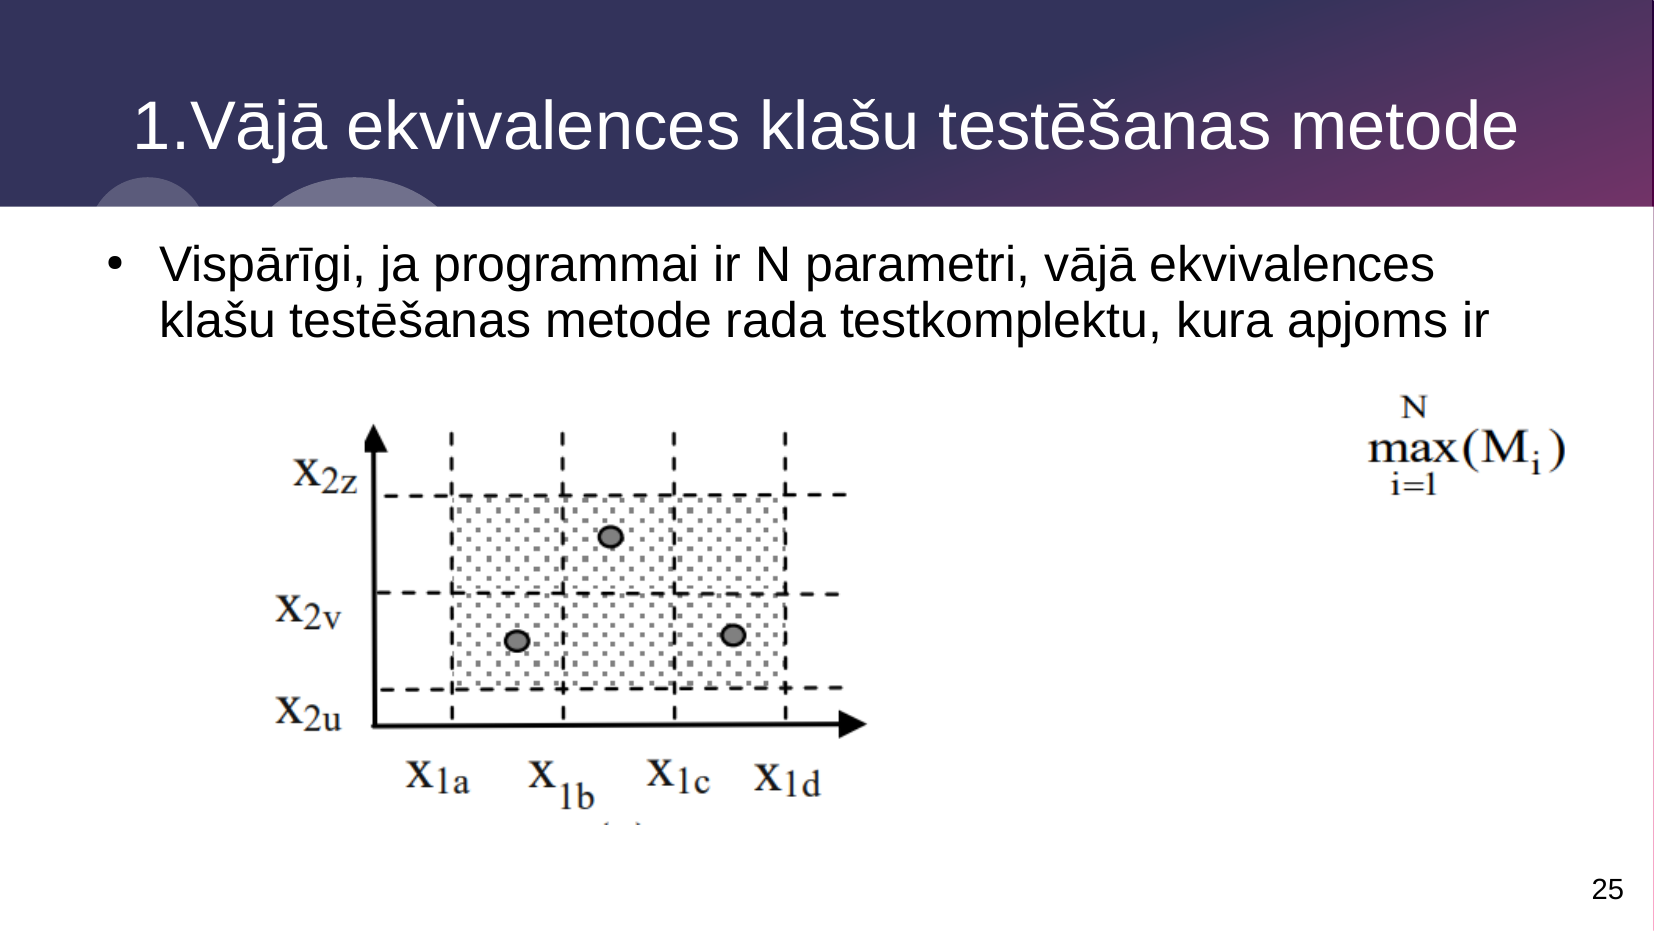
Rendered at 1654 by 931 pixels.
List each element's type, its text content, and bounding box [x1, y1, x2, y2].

title 1.Vājā ekvivalences klašu testēšanas metode [88, 44, 1565, 207]
picture [243, 395, 901, 826]
picture [1359, 368, 1576, 526]
list Vispārīgi, ja programmai ir N parametri, vājā ekvivalences klašu testēšanas metode rada testkomplektu, kura apjoms ir [88, 236, 1565, 827]
